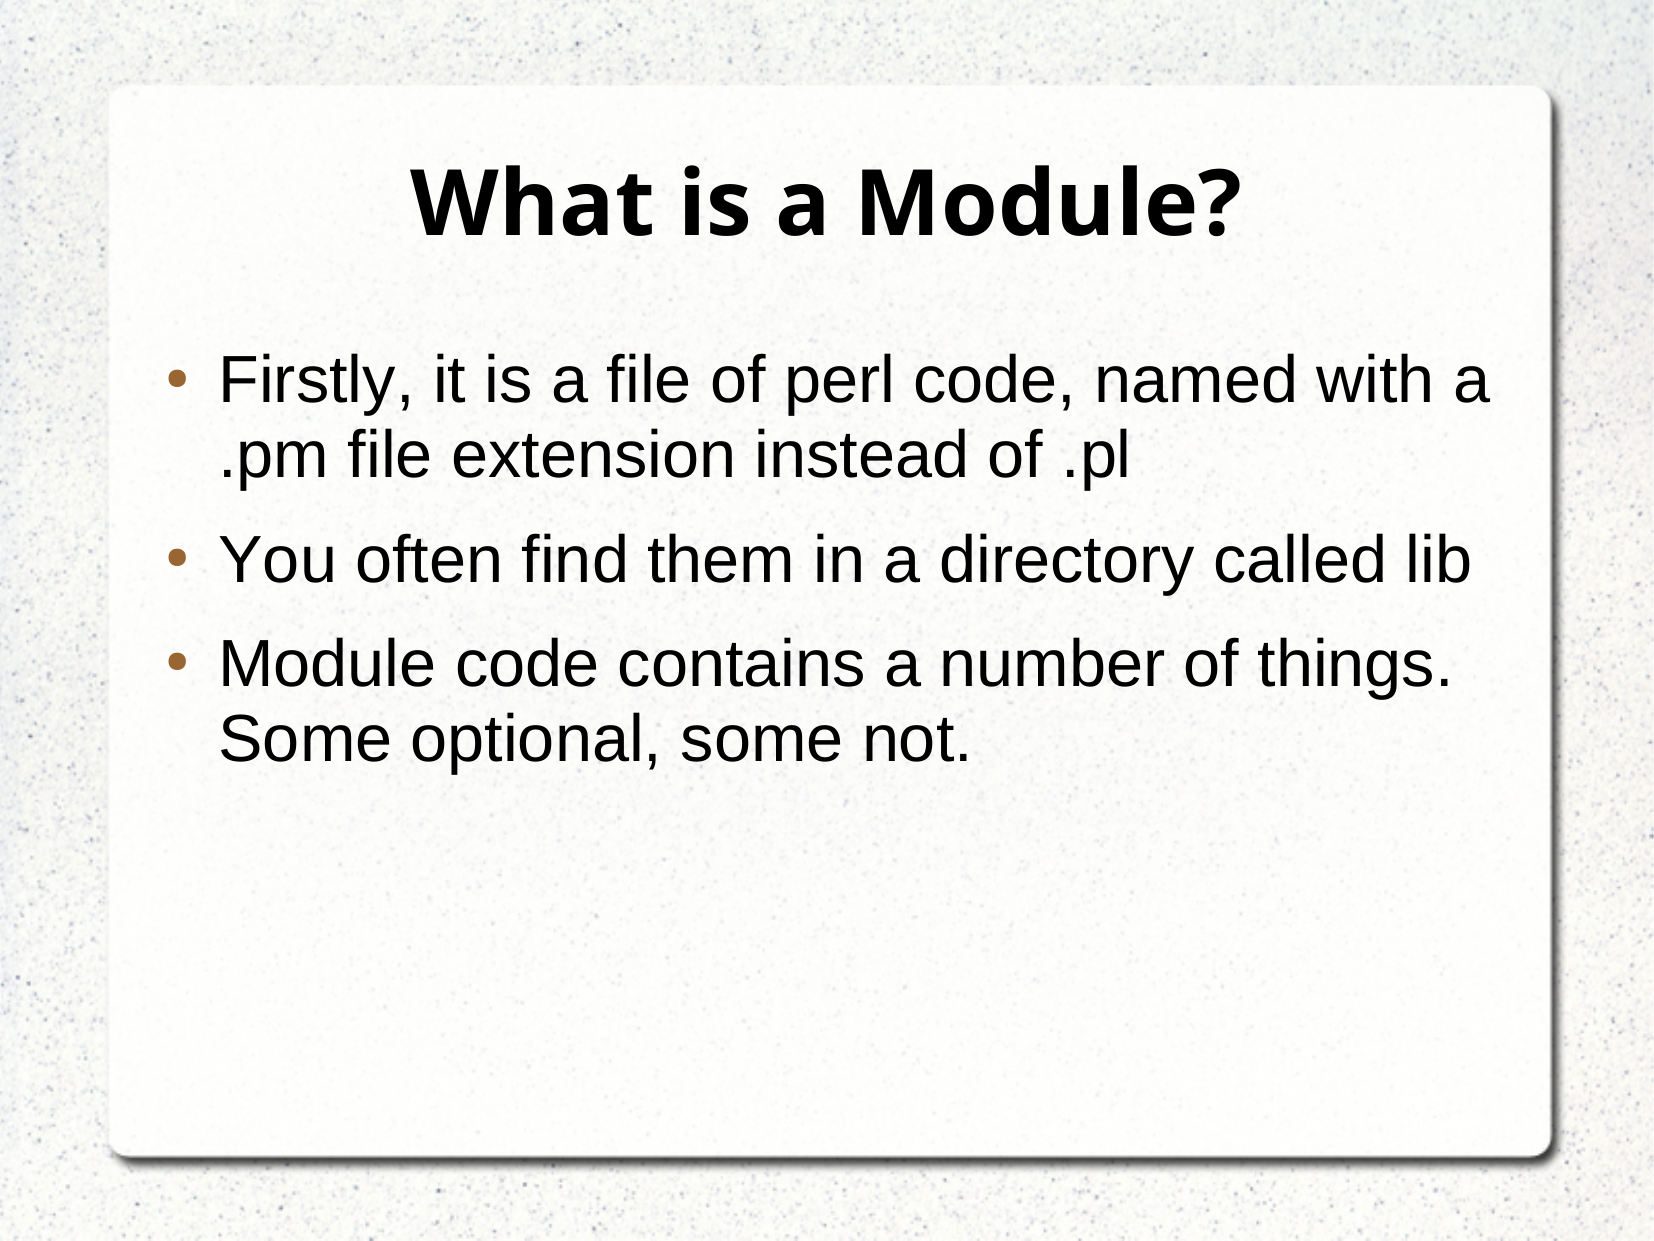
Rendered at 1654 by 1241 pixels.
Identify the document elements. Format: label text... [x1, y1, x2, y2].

picture [0, 0, 1654, 1241]
list Firstly, it is a file of perl code, named with a .pm file extension instead of .pl You often find them in a directory called lib Module code contains a number of things. Some optional, some not. [147, 342, 1506, 978]
title What is a Module? [118, 96, 1536, 304]
